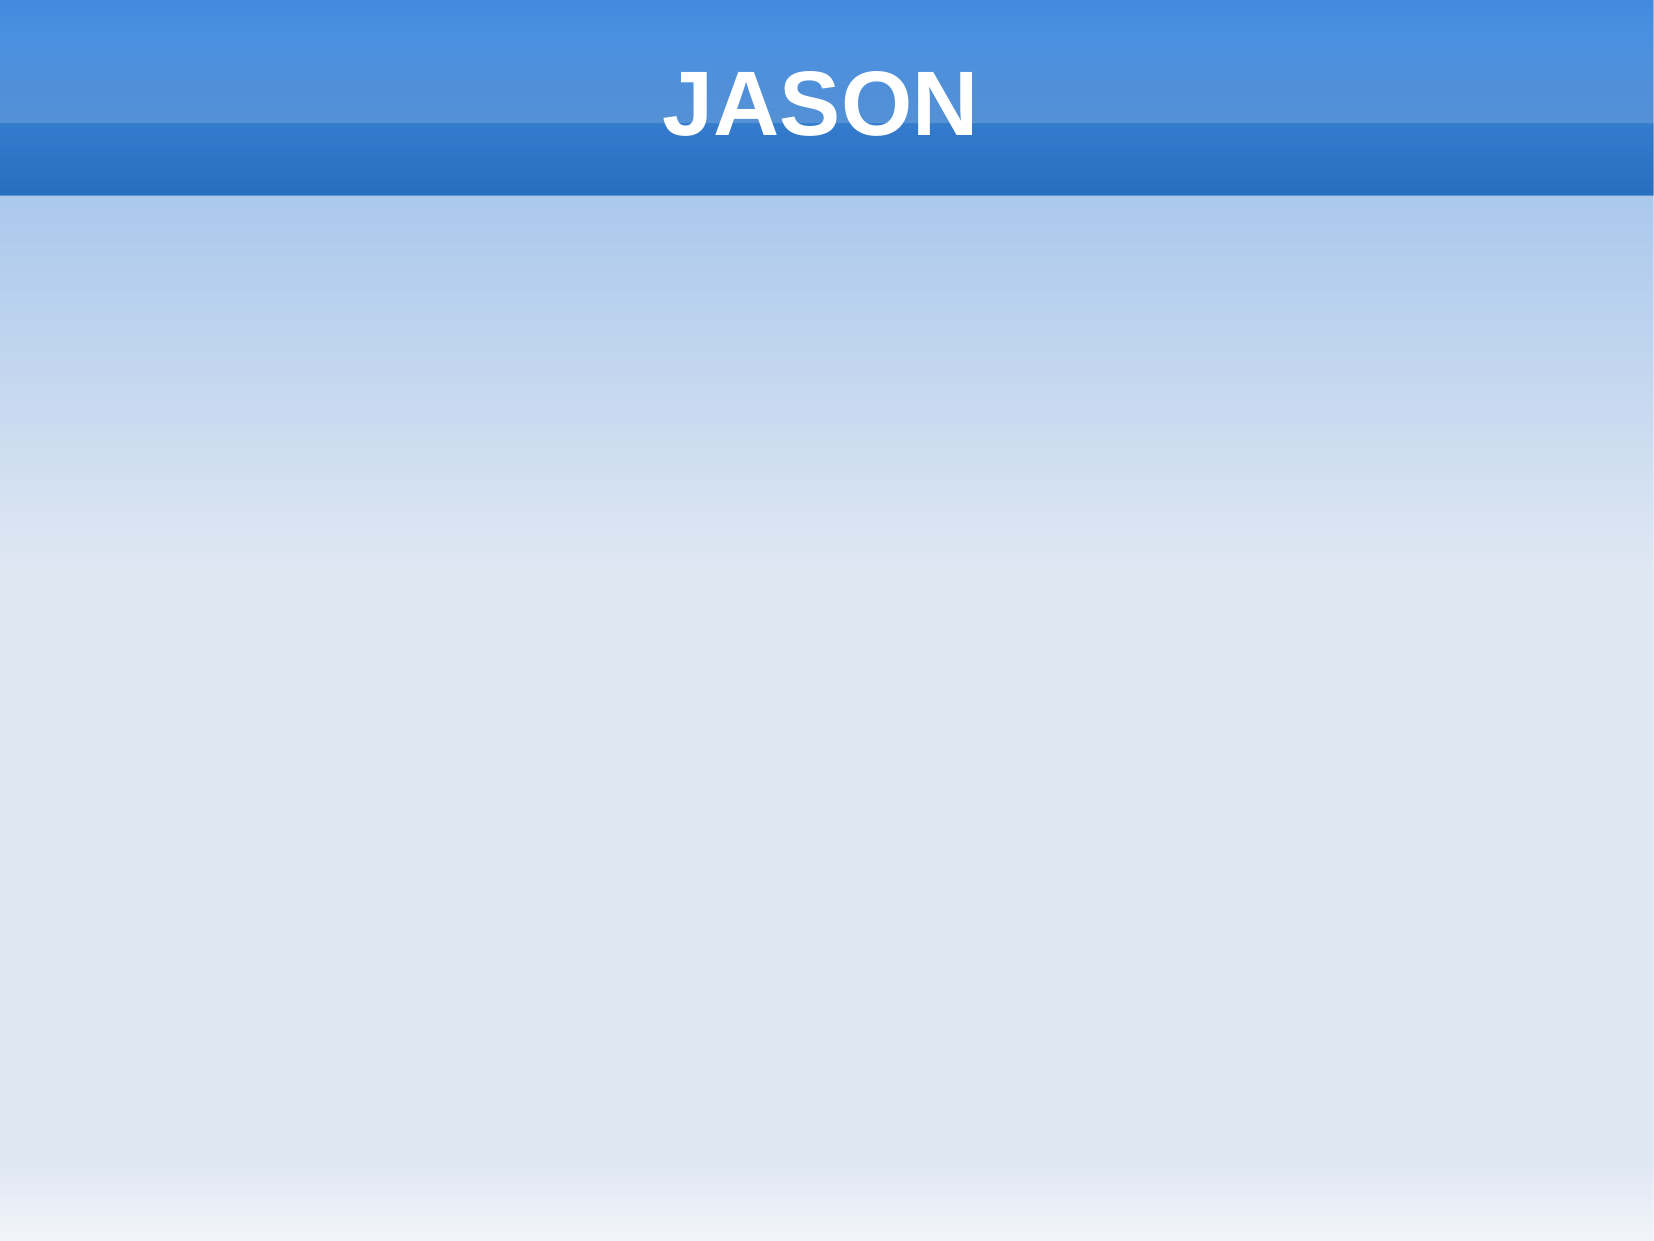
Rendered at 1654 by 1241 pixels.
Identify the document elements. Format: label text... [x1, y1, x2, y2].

title JASON [76, 7, 1565, 200]
picture [0, 0, 1654, 1241]
